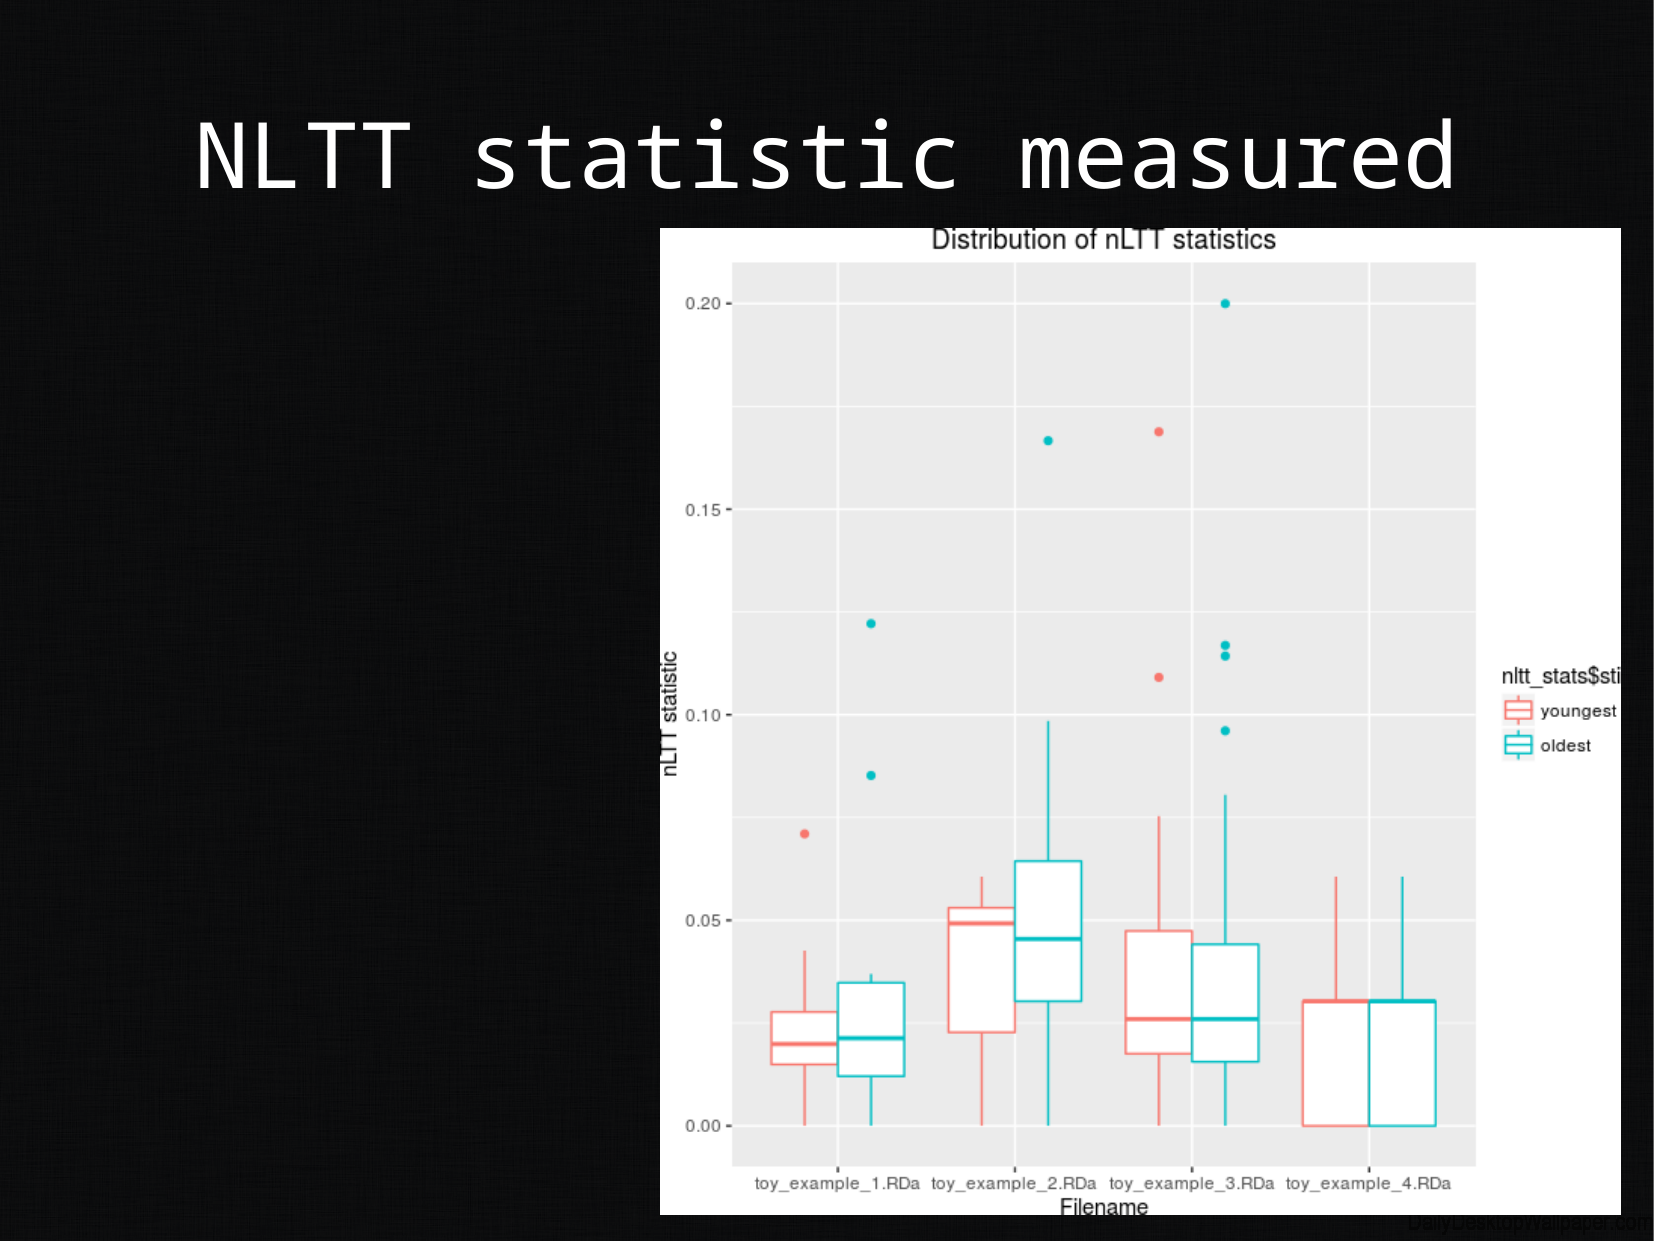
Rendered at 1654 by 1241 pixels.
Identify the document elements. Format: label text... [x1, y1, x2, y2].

title NLTT statistic measured [82, 49, 1571, 257]
picture [0, 0, 1654, 1241]
